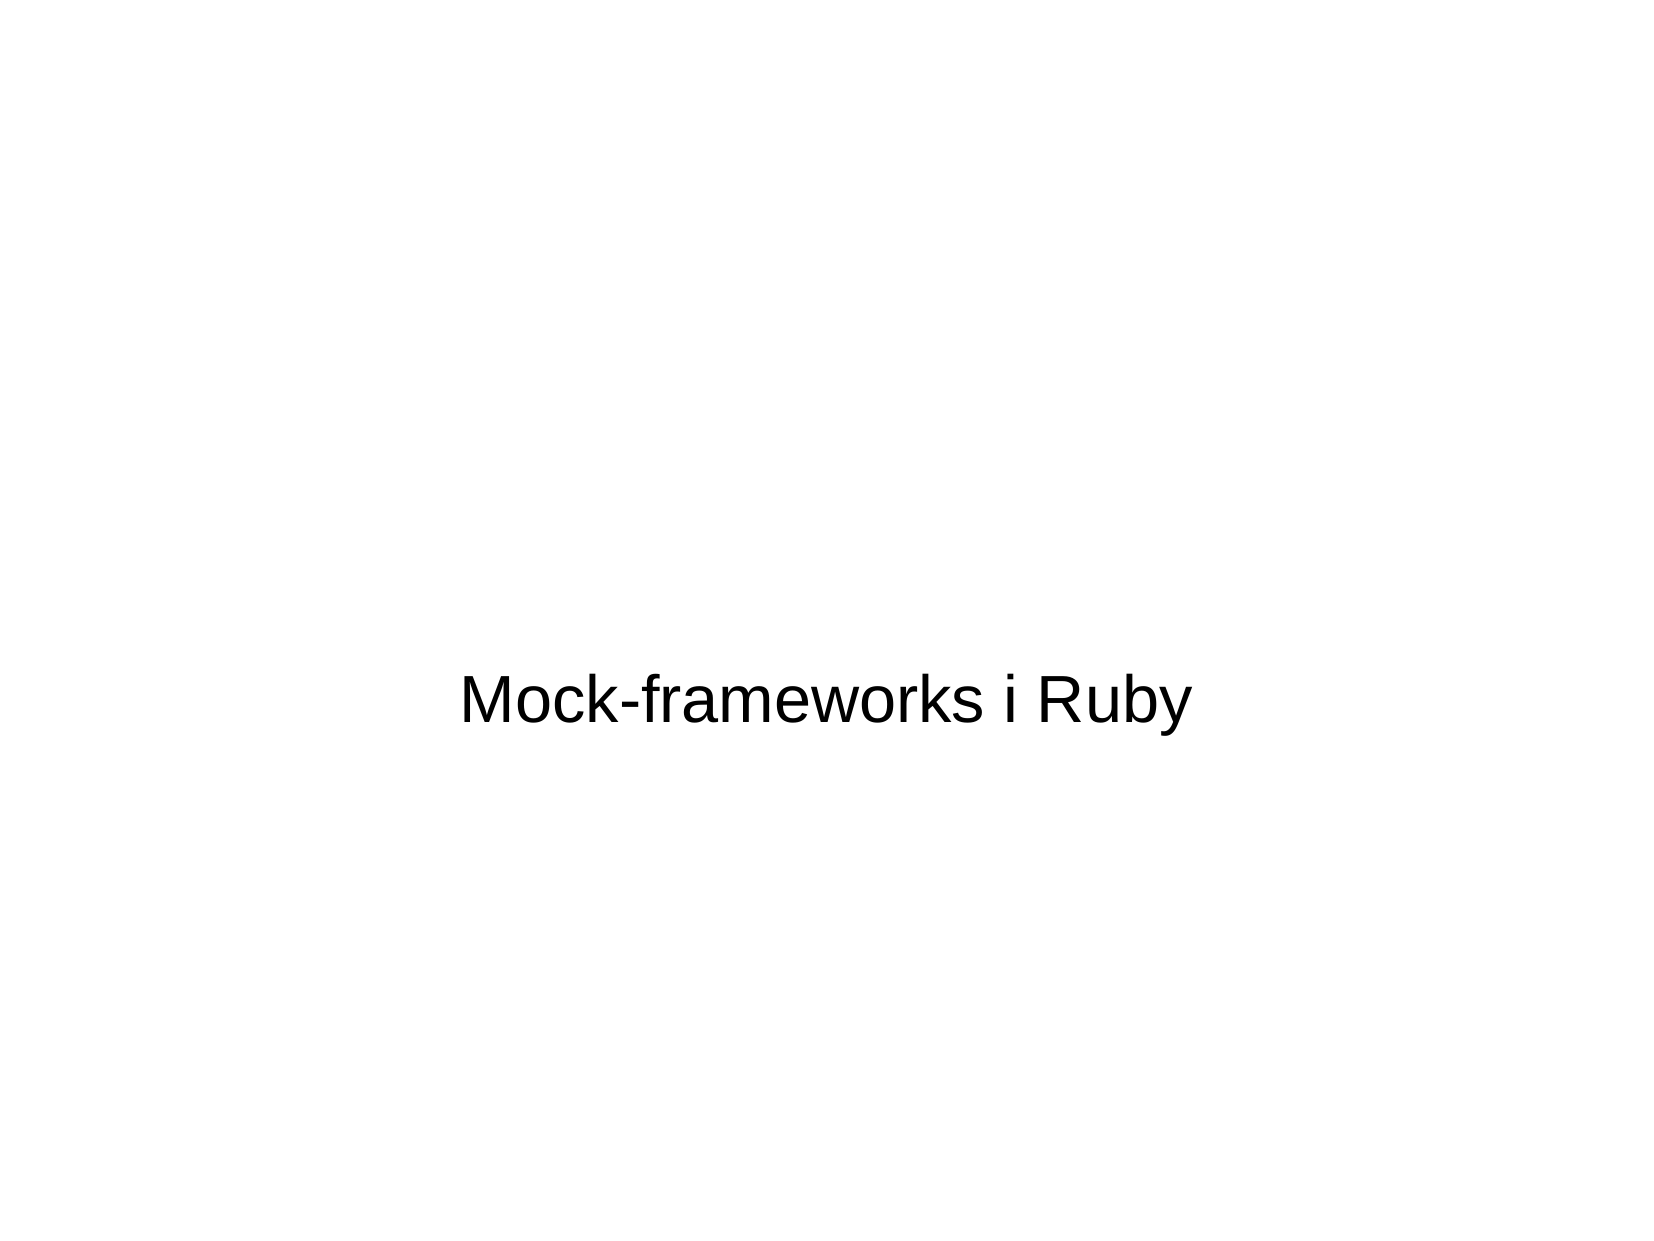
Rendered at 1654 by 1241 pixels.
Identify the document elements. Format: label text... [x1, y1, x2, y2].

subtitle Mock-frameworks i Ruby [82, 290, 1571, 1109]
